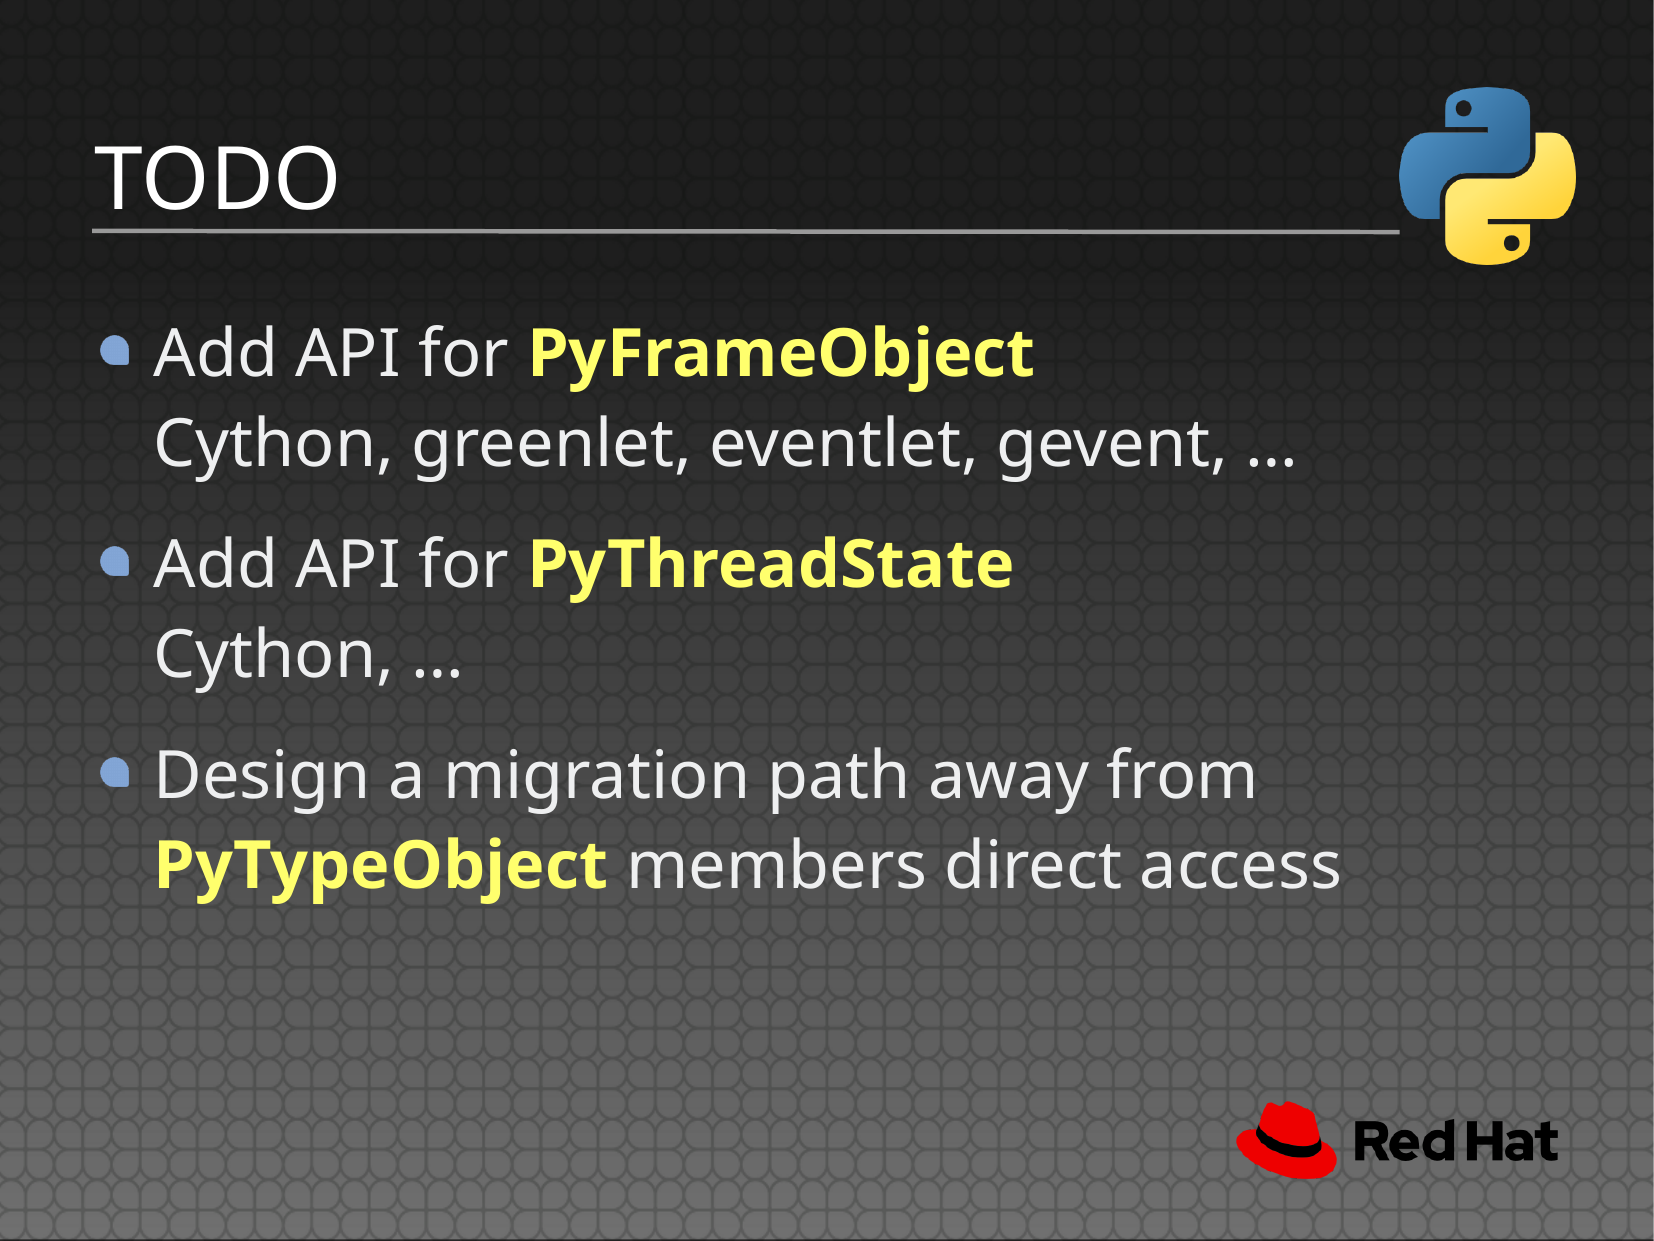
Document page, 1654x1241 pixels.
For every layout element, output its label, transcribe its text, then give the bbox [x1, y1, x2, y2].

title TODO [94, 100, 1426, 251]
picture [0, 0, 1654, 1241]
list Add API for PyFrameObject Cython, greenlet, eventlet, gevent, … Add API for PyThreadState Cython, … Design a migration path away from PyTypeObject members direct access [82, 304, 1629, 1045]
